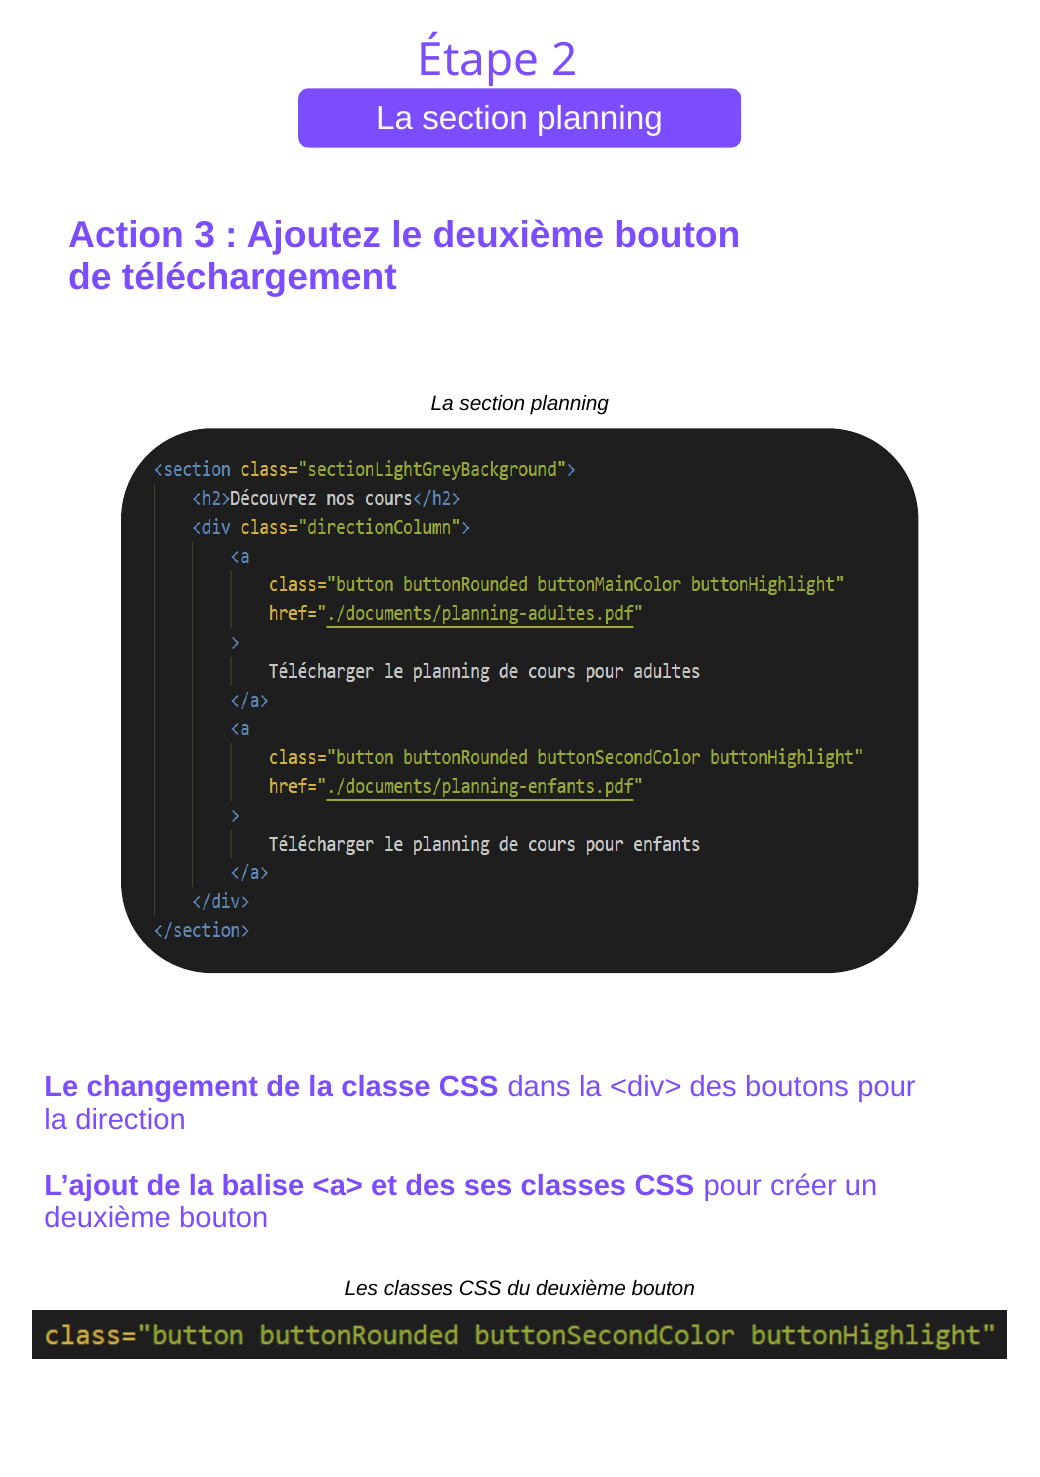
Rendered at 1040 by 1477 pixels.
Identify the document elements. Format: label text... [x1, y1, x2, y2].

text_box La section planning [298, 88, 742, 148]
text_box Action 3 : Ajoutez le deuxième bouton de téléchargement [53, 206, 768, 306]
text_box Le changement de la classe CSS dans la <div> des boutons pour la direction L’ajout de la balise <a> et des ses classes CSS pour créer un deuxième bouton [29, 1062, 945, 1275]
title Étape 2 [417, 26, 622, 88]
text_box Les classes CSS du deuxième bouton [329, 1269, 711, 1310]
text_box [121, 428, 919, 974]
text_box La section planning [412, 384, 627, 423]
title Étape 2 [417, 148, 622, 154]
picture [32, 1310, 1007, 1359]
